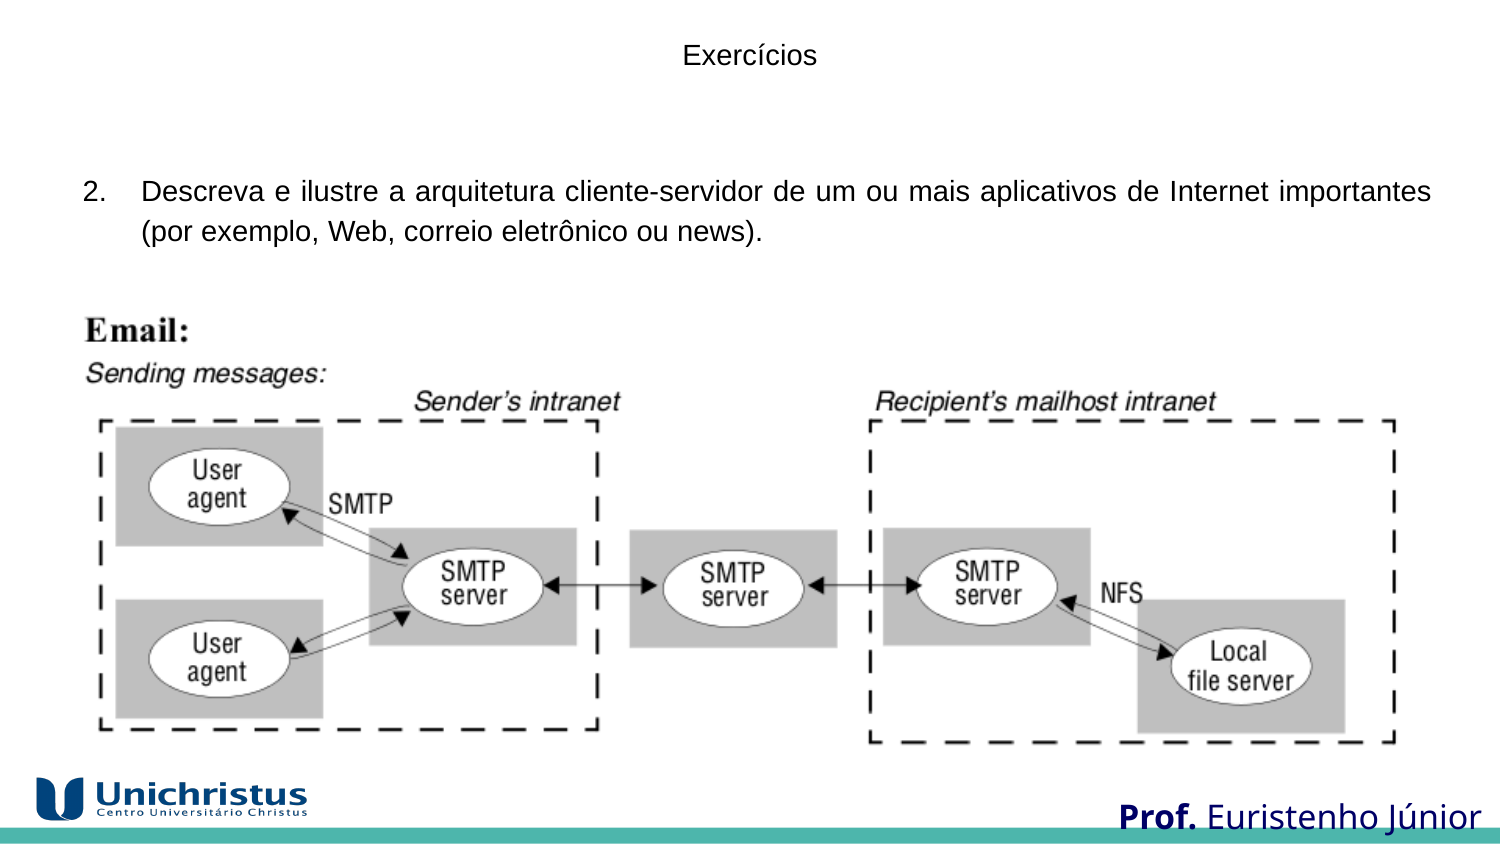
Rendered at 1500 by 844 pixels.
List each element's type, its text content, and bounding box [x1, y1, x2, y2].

list Descreva e ilustre a arquitetura cliente-servidor de um ou mais aplicativos de Internet importantes (por exemplo, Web, correio eletrônico ou news). [51, 152, 1449, 750]
title Exercícios [51, 20, 1449, 137]
picture [32, 775, 311, 822]
picture [61, 306, 1421, 761]
